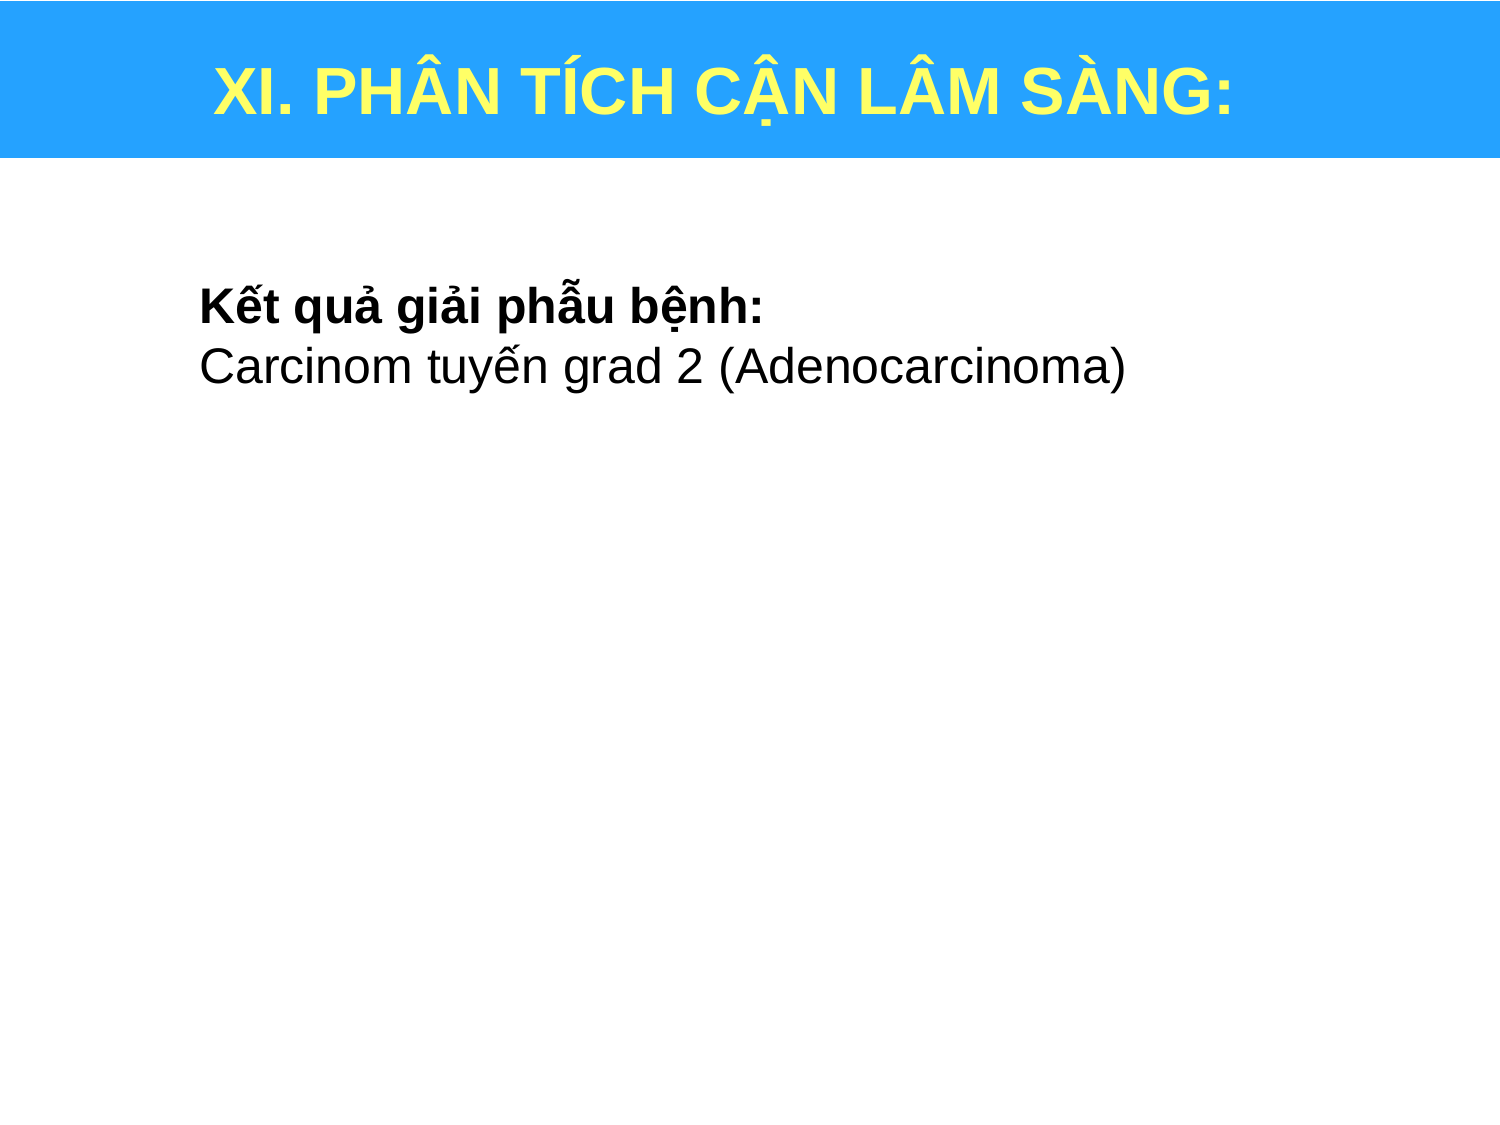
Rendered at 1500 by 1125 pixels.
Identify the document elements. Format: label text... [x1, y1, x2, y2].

text_box Kết quả giải phẫu bệnh: Carcinom tuyến grad 2 (Adenocarcinoma) [184, 266, 1267, 403]
title XI. PHÂN TÍCH CẬN LÂM SÀNG: [87, 24, 1363, 150]
